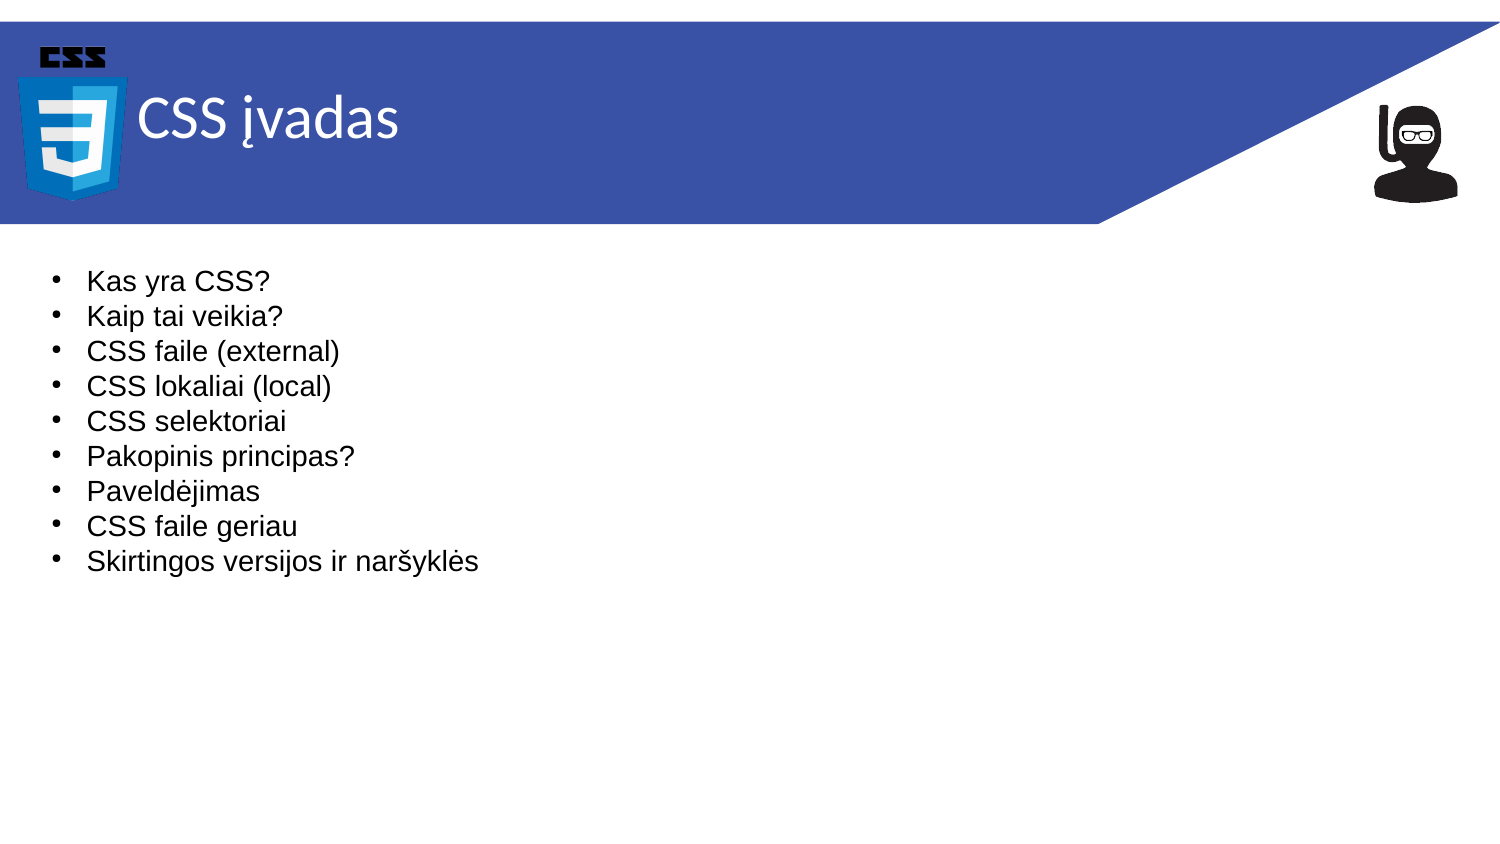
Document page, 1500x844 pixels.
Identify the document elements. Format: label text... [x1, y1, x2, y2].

picture [1326, 72, 1500, 211]
picture [17, 46, 128, 201]
title CSS įvadas [128, 72, 1326, 167]
text_box Kas yra CSS? Kaip tai veikia? CSS faile (external) CSS lokaliai (local) CSS selektoriai Pakopinis principas? Paveldėjimas CSS faile geriau Skirtingos versijos ir naršyklės [36, 247, 1389, 789]
text_box [1404, 23, 1500, 72]
text_box [1096, 111, 1500, 227]
